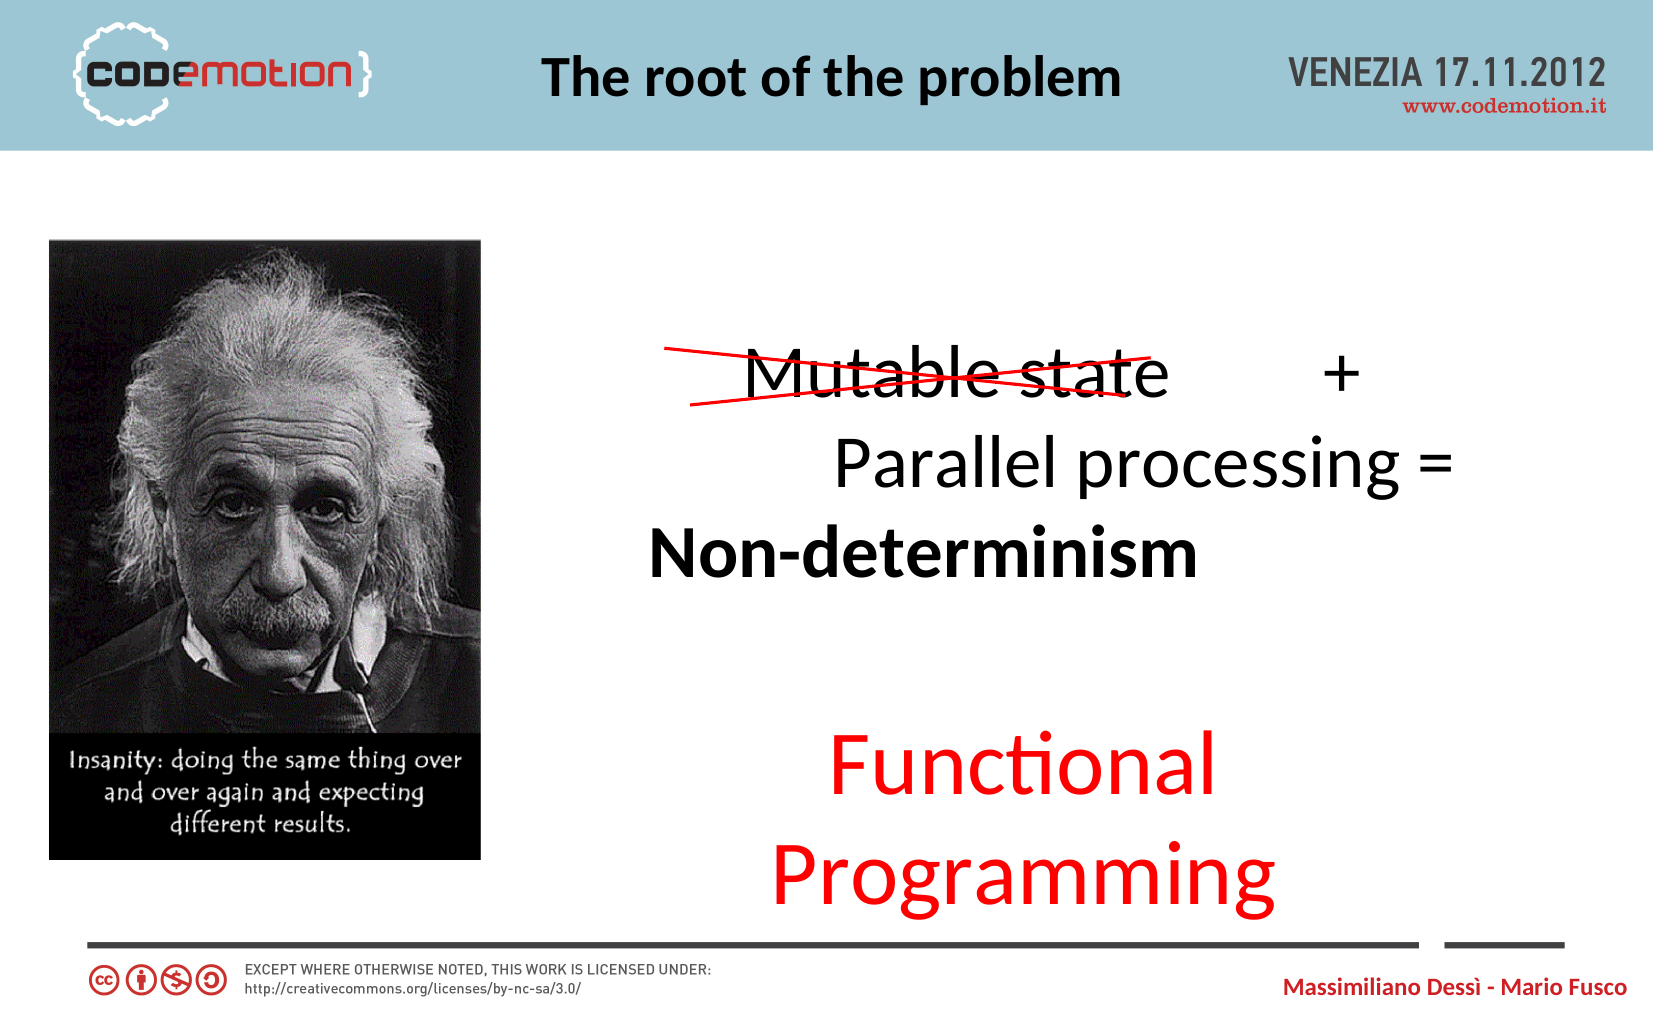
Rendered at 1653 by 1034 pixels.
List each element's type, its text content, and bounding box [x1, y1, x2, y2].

text_box The root of the problem [162, 30, 1503, 146]
picture [0, 0, 1653, 1034]
text_box Functional Programming [697, 695, 1351, 931]
text_box Mutable state + Parallel processing = Non-determinism [600, 315, 1471, 601]
